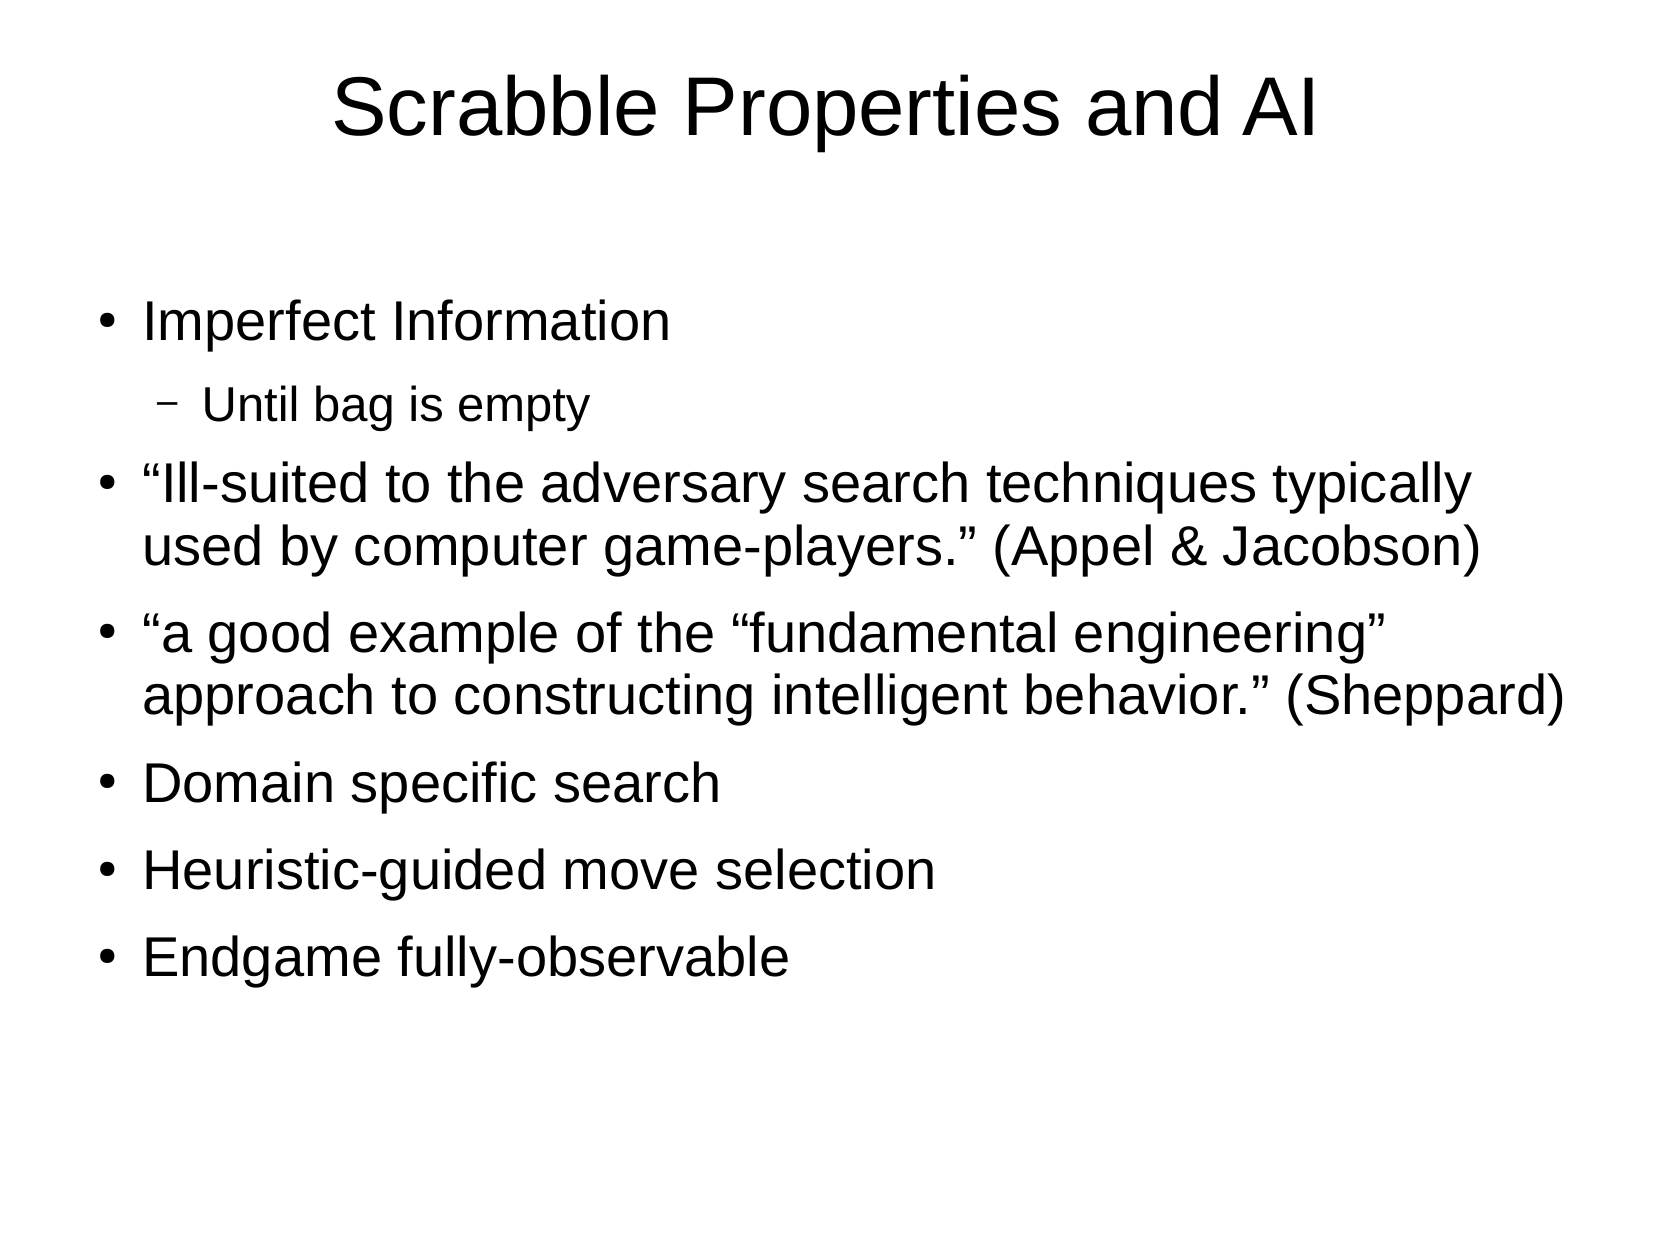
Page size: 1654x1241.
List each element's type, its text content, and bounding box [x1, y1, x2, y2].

title Scrabble Properties and AI [82, 17, 1571, 196]
list Imperfect Information Until bag is empty “Ill-suited to the adversary search techniques typically used by computer game-players.” (Appel & Jacobson) “a good example of the “fundamental engineering” approach to constructing intelligent behavior.” (Sheppard) Domain specific search Heuristic-guided move selection Endgame fully-observable [82, 290, 1571, 1010]
